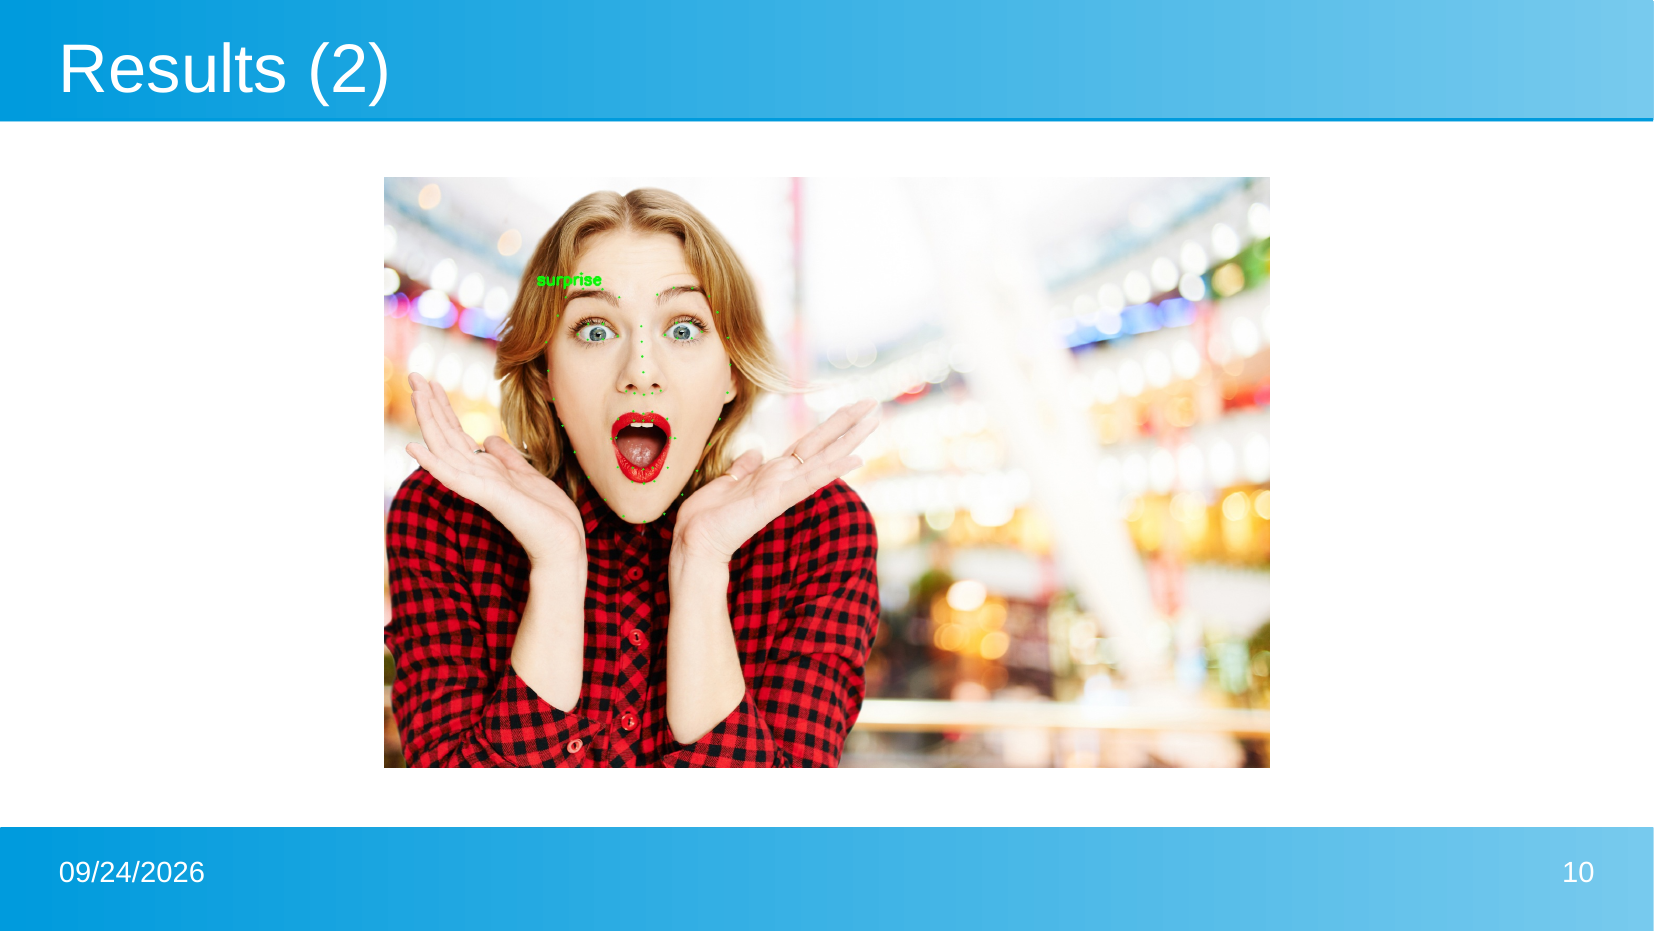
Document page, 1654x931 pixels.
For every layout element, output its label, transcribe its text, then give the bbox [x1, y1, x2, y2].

picture [384, 177, 1270, 768]
title Results (2) [59, 29, 1595, 108]
